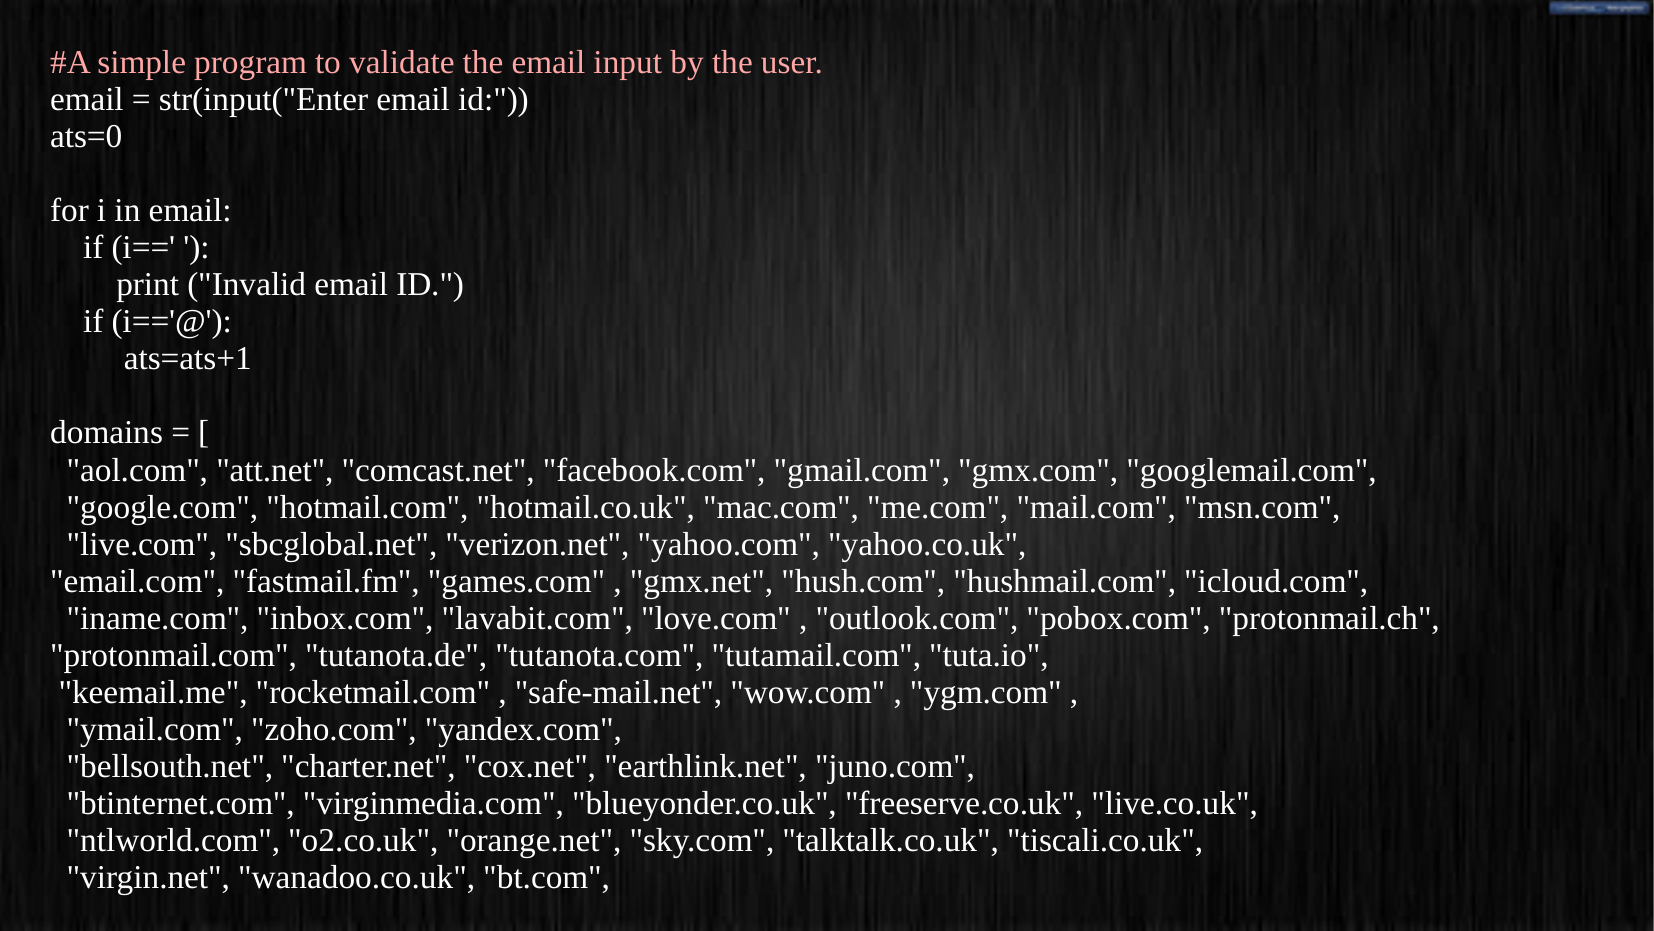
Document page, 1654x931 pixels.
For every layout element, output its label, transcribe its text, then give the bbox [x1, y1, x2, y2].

text_box #A simple program to validate the email input by the user. email = str(input("Enter email id:")) ats=0 for i in email: if (i==' '): print ("Invalid email ID.") if (i=='@'): ats=ats+1 domains = [ "aol.com", "att.net", "comcast.net", "facebook.com", "gmail.com", "gmx.com", "googlemail.com", "google.com", "hotmail.com", "hotmail.co.uk", "mac.com", "me.com", "mail.com", "msn.com", "live.com", "sbcglobal.net", "verizon.net", "yahoo.com", "yahoo.co.uk", "email.com", "fastmail.fm", "games.com" , "gmx.net", "hush.com", "hushmail.com", "icloud.com", "iname.com", "inbox.com", "lavabit.com", "love.com" , "outlook.com", "pobox.com", "protonmail.ch", "protonmail.com", "tutanota.de", "tutanota.com", "tutamail.com", "tuta.io", "keemail.me", "rocketmail.com" , "safe-mail.net", "wow.com" , "ygm.com" , "ymail.com", "zoho.com", "yandex.com", "bellsouth.net", "charter.net", "cox.net", "earthlink.net", "juno.com", "btinternet.com", "virginmedia.com", "blueyonder.co.uk", "freeserve.co.uk", "live.co.uk", "ntlworld.com", "o2.co.uk", "orange.net", "sky.com", "talktalk.co.uk", "tiscali.co.uk", "virgin.net", "wanadoo.co.uk", "bt.com", [35, 36, 1583, 907]
picture [0, 0, 1654, 931]
